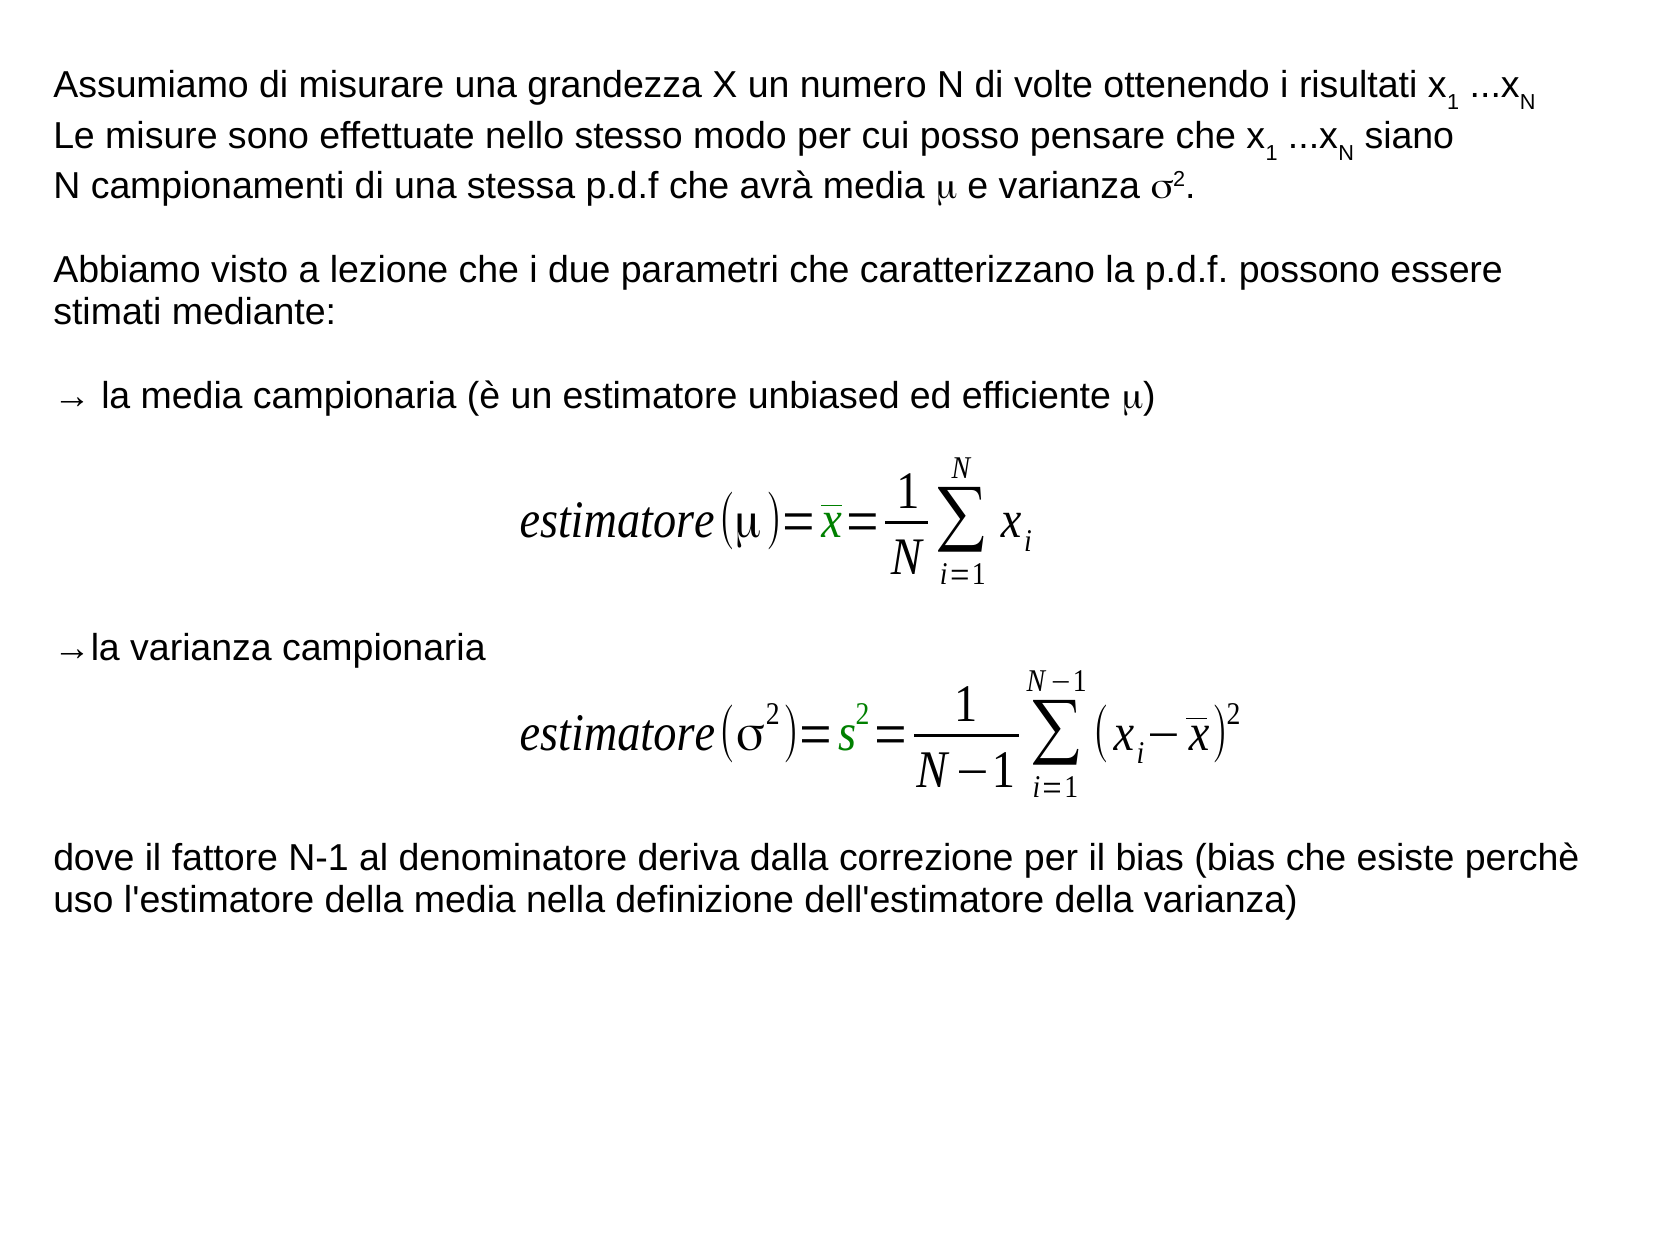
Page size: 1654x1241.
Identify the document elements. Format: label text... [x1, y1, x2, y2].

chart [507, 661, 1252, 804]
text_box Assumiamo di misurare una grandezza X un numero N di volte ottenendo i risultati x1 ...xN Le misure sono effettuate nello stesso modo per cui posso pensare che x1 ...xN siano N campionamenti di una stessa p.d.f che avrà media m e varianza s2. Abbiamo visto a lezione che i due parametri che caratterizzano la p.d.f. possono essere stimati mediante: → la media campionaria (è un estimatore unbiased ed efficiente m) →la varianza campionaria dove il fattore N-1 al denominatore deriva dalla correzione per il bias (bias che esiste perchè uso l'estimatore della media nella definizione dell'estimatore della varianza) [38, 55, 1595, 1069]
chart [507, 448, 1044, 591]
